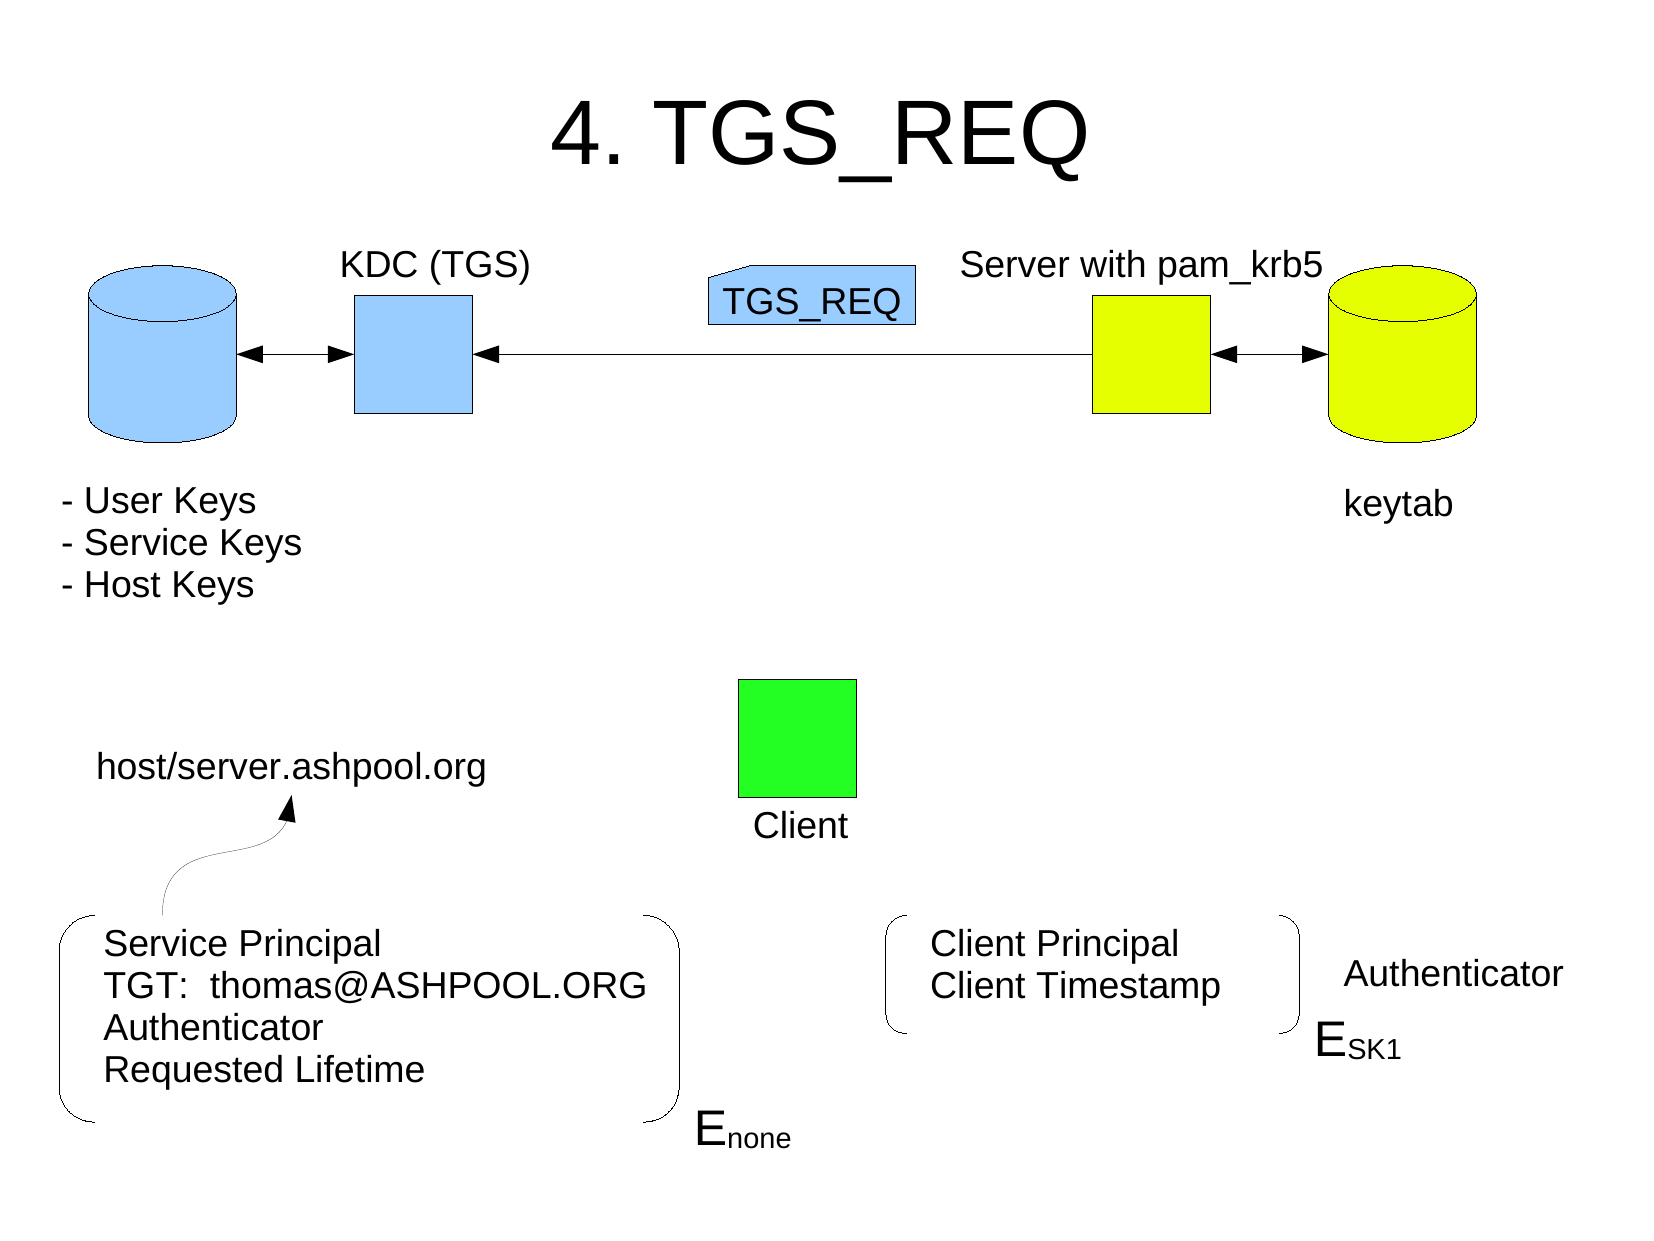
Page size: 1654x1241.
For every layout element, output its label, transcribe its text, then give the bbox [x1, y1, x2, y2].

text_box TGS_REQ [708, 265, 916, 325]
text_box keytab [1328, 474, 1468, 532]
text_box [354, 295, 473, 414]
text_box Service Principal TGT: thomas@ASHPOOL.ORG Authenticator Requested Lifetime [88, 915, 680, 1099]
text_box ESK1 [1299, 1003, 1565, 1093]
text_box Server with pam_krb5 [944, 236, 1359, 294]
text_box Authenticator [1328, 944, 1595, 1002]
text_box [738, 679, 857, 797]
text_box Client [738, 797, 886, 855]
title 4. TGS_REQ [76, 29, 1565, 237]
text_box Client Principal Client Timestamp [915, 915, 1304, 1015]
text_box [88, 265, 237, 443]
text_box KDC (TGS) [324, 236, 543, 294]
text_box [1328, 265, 1477, 443]
text_box - User Keys - Service Keys - Host Keys [46, 472, 314, 614]
text_box [1092, 295, 1211, 414]
text_box host/server.ashpool.org [81, 738, 497, 796]
text_box Enone [679, 1092, 857, 1182]
